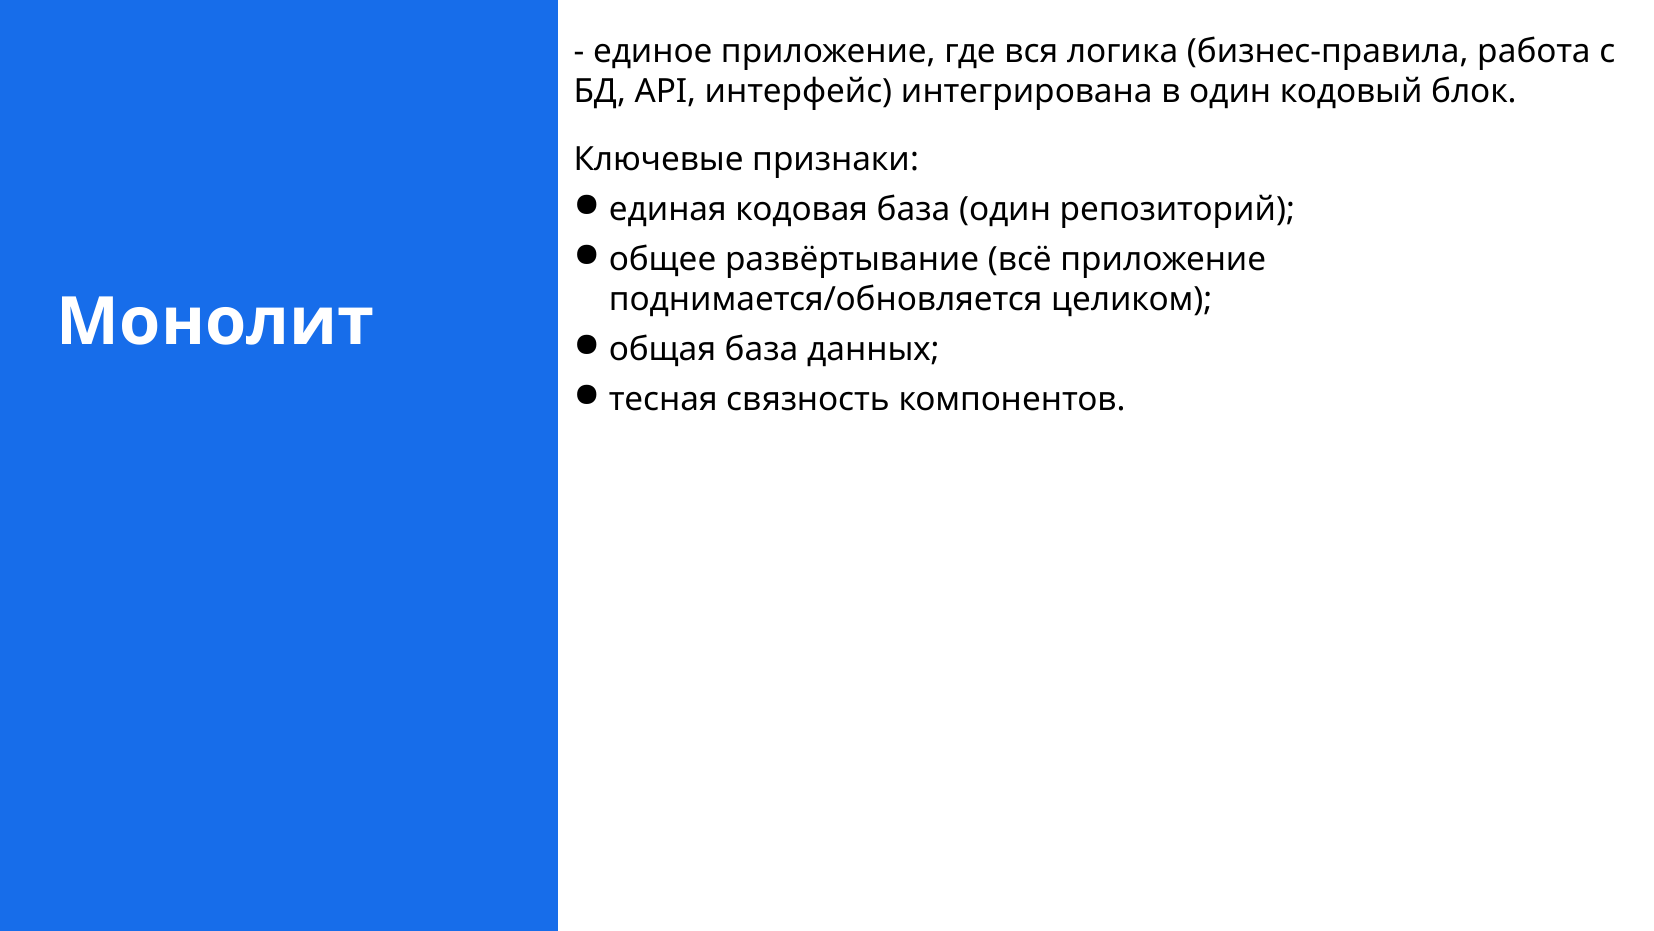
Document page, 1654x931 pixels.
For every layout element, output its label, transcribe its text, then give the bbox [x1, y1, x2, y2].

text_box [0, 0, 558, 931]
text_box - единое приложение, где вся логика (бизнес‑правила, работа с БД, API, интерфейс) интегрирована в один кодовый блок. Ключевые признаки: единая кодовая база (один репозиторий); общее развёртывание (всё приложение поднимается/обновляется целиком); общая база данных; тесная связность компонентов. [573, 29, 1624, 553]
title Монолит [41, 204, 532, 442]
